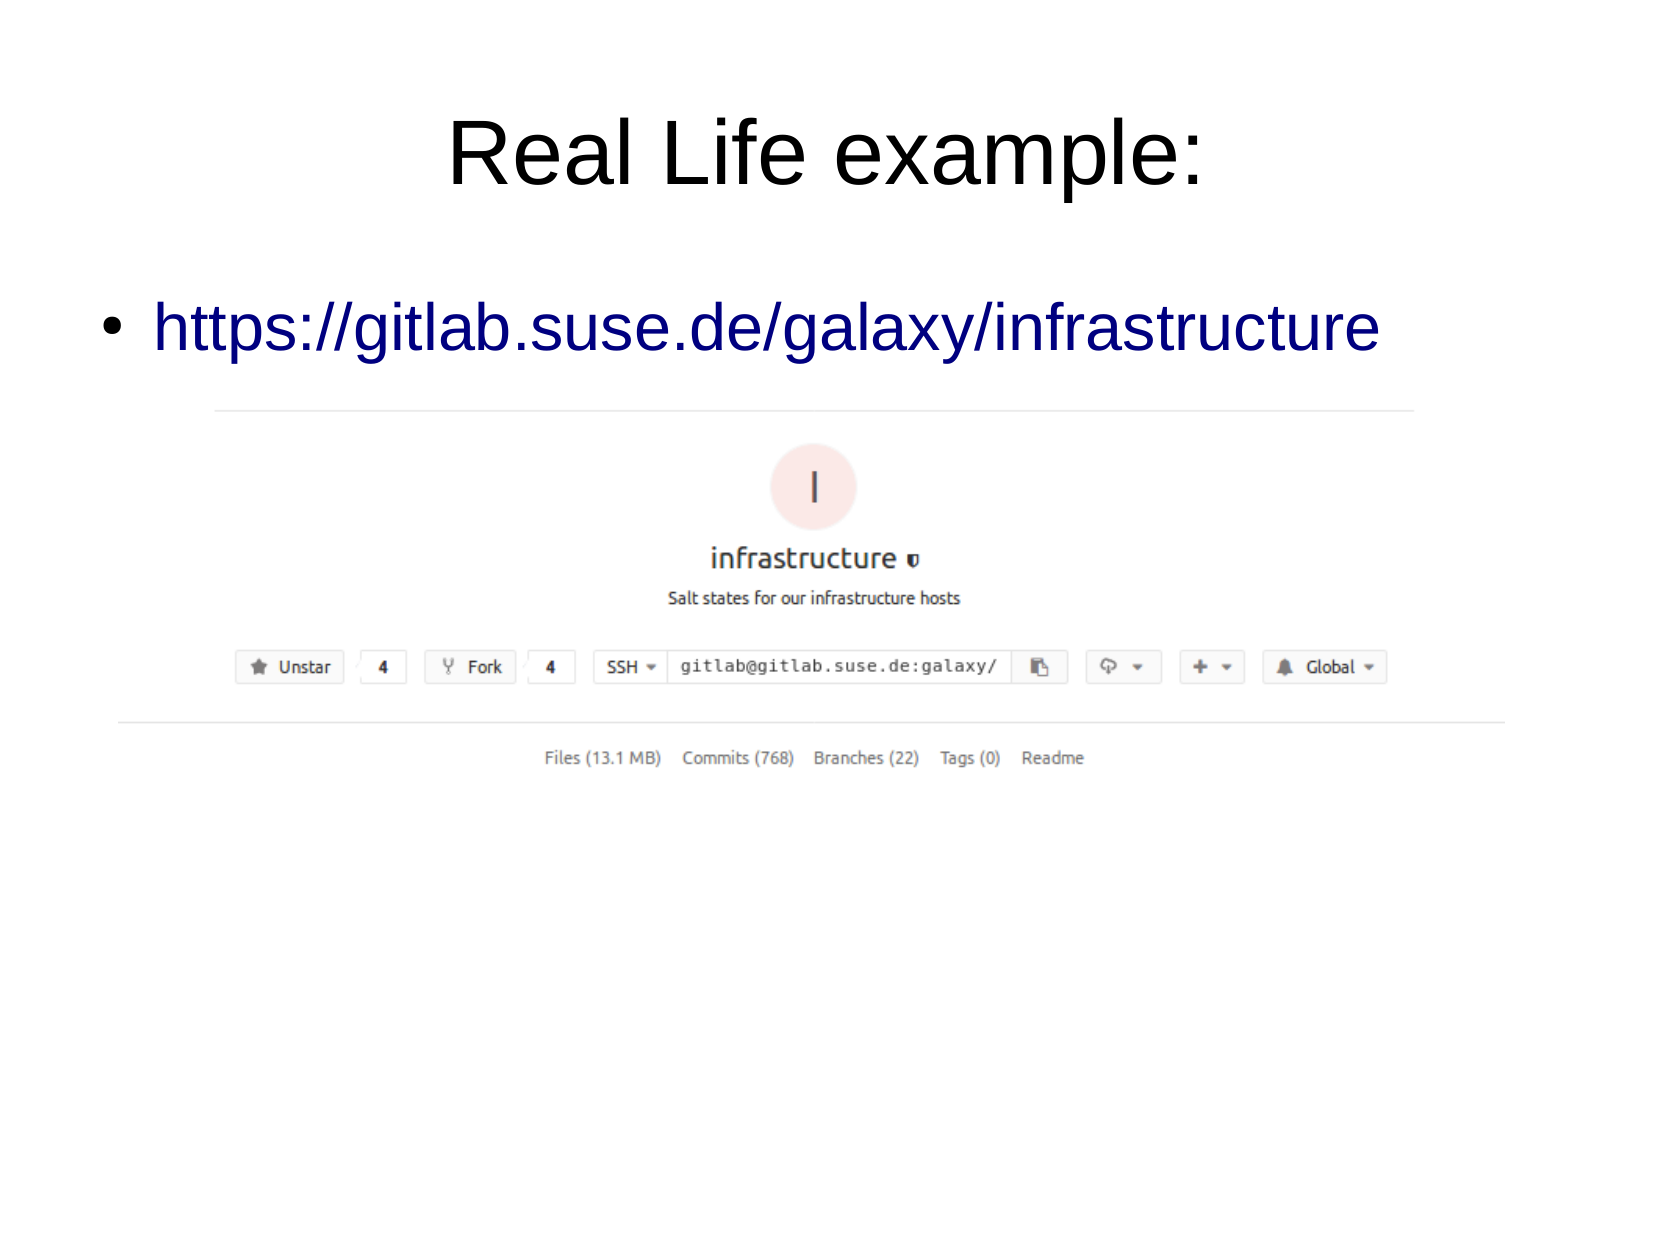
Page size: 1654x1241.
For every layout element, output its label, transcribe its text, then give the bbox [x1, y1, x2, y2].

list https://gitlab.suse.de/galaxy/infrastructure [82, 290, 1571, 1010]
title Real Life example: [82, 49, 1571, 257]
picture [118, 401, 1505, 769]
